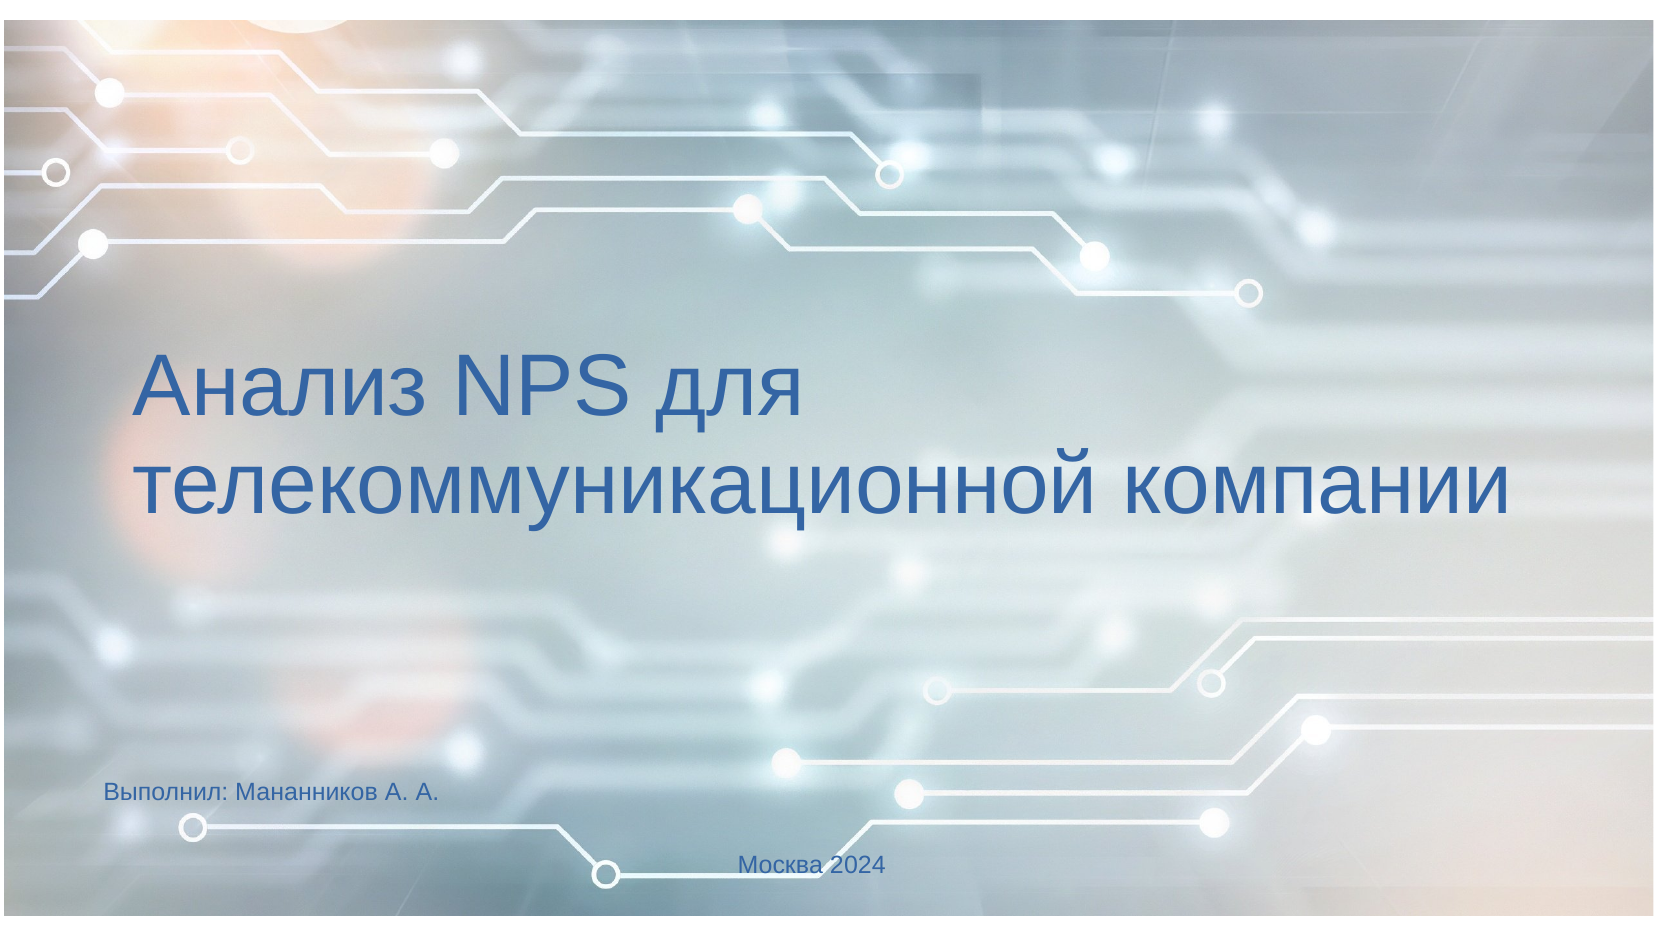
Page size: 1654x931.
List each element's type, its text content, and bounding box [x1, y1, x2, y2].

text_box Анализ NPS для телекоммуникационной компании [118, 328, 1595, 540]
text_box Москва 2024 [708, 843, 916, 886]
text_box Выполнил: Мананников А. А. [88, 769, 473, 813]
picture [0, 20, 1654, 916]
